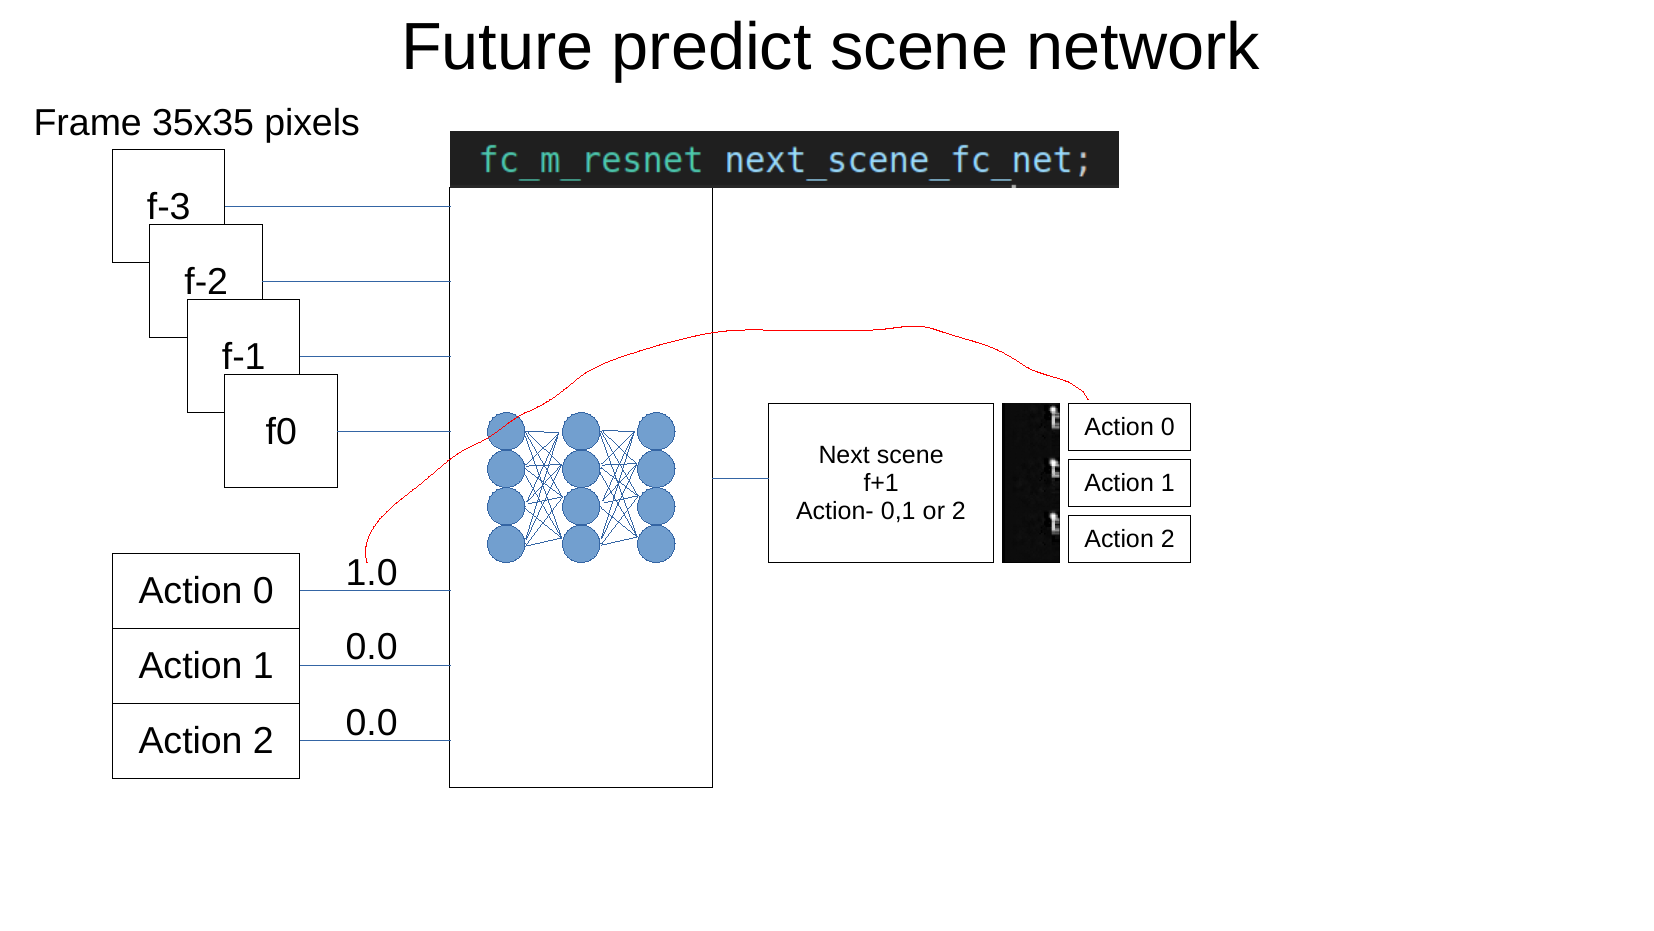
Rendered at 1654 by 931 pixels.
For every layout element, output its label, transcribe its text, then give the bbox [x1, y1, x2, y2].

text_box f-2 [149, 224, 263, 338]
text_box 0.0 [330, 618, 413, 676]
title Future predict scene network [86, 8, 1576, 85]
text_box f0 [224, 374, 338, 488]
text_box Action 0 [1068, 403, 1191, 451]
text_box f-1 [187, 299, 300, 413]
text_box Action 2 [1068, 515, 1191, 563]
text_box Next scene f+1 Action- 0,1 or 2 [768, 403, 994, 563]
picture [1002, 403, 1060, 563]
text_box Action 2 [112, 704, 300, 779]
text_box 0.0 [330, 693, 413, 751]
text_box Action 1 [1068, 459, 1191, 507]
text_box Action 0 [112, 553, 300, 628]
text_box 1.0 [330, 543, 413, 601]
text_box Frame 35x35 pixels [18, 93, 376, 151]
text_box Action 1 [112, 628, 300, 704]
text_box f-3 [112, 151, 225, 263]
text_box [449, 187, 713, 788]
picture [450, 131, 1119, 188]
